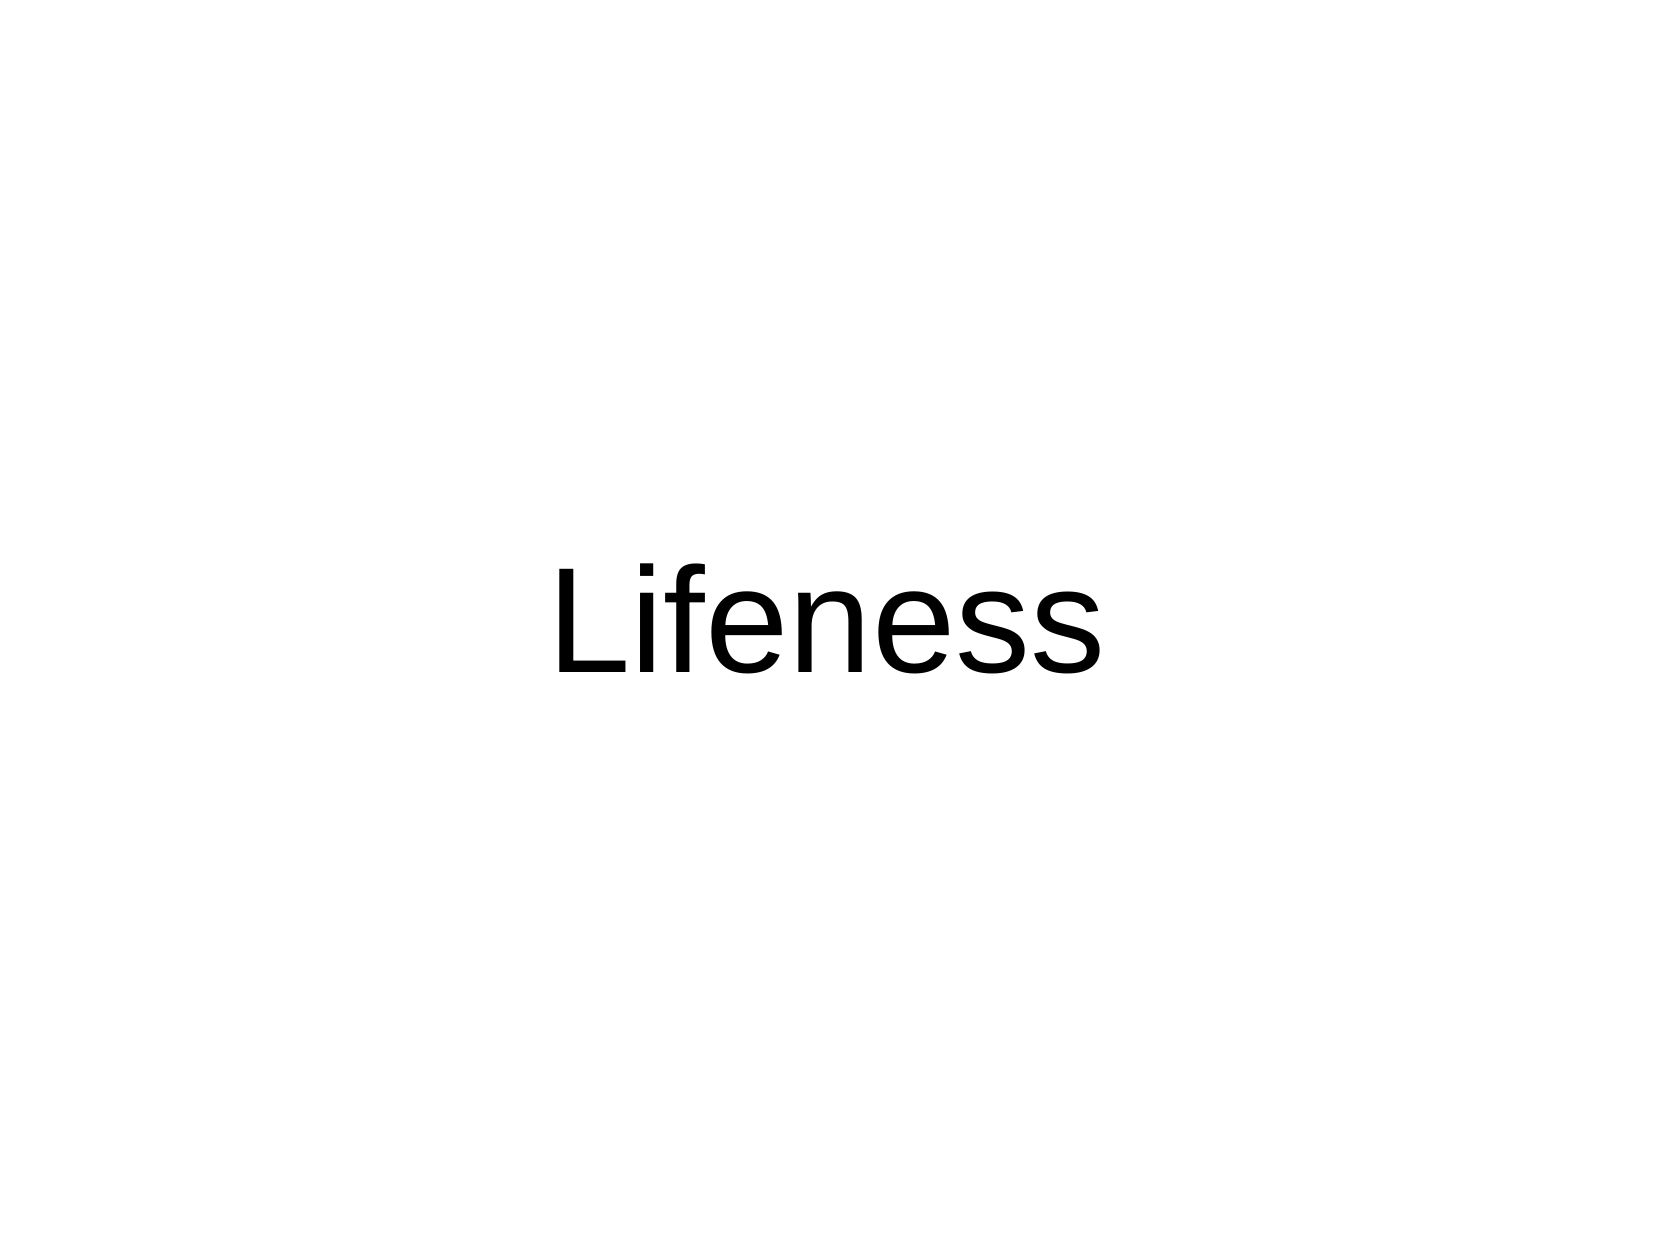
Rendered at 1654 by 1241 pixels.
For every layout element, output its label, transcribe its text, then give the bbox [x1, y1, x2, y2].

text_box Lifeness [532, 528, 1122, 712]
